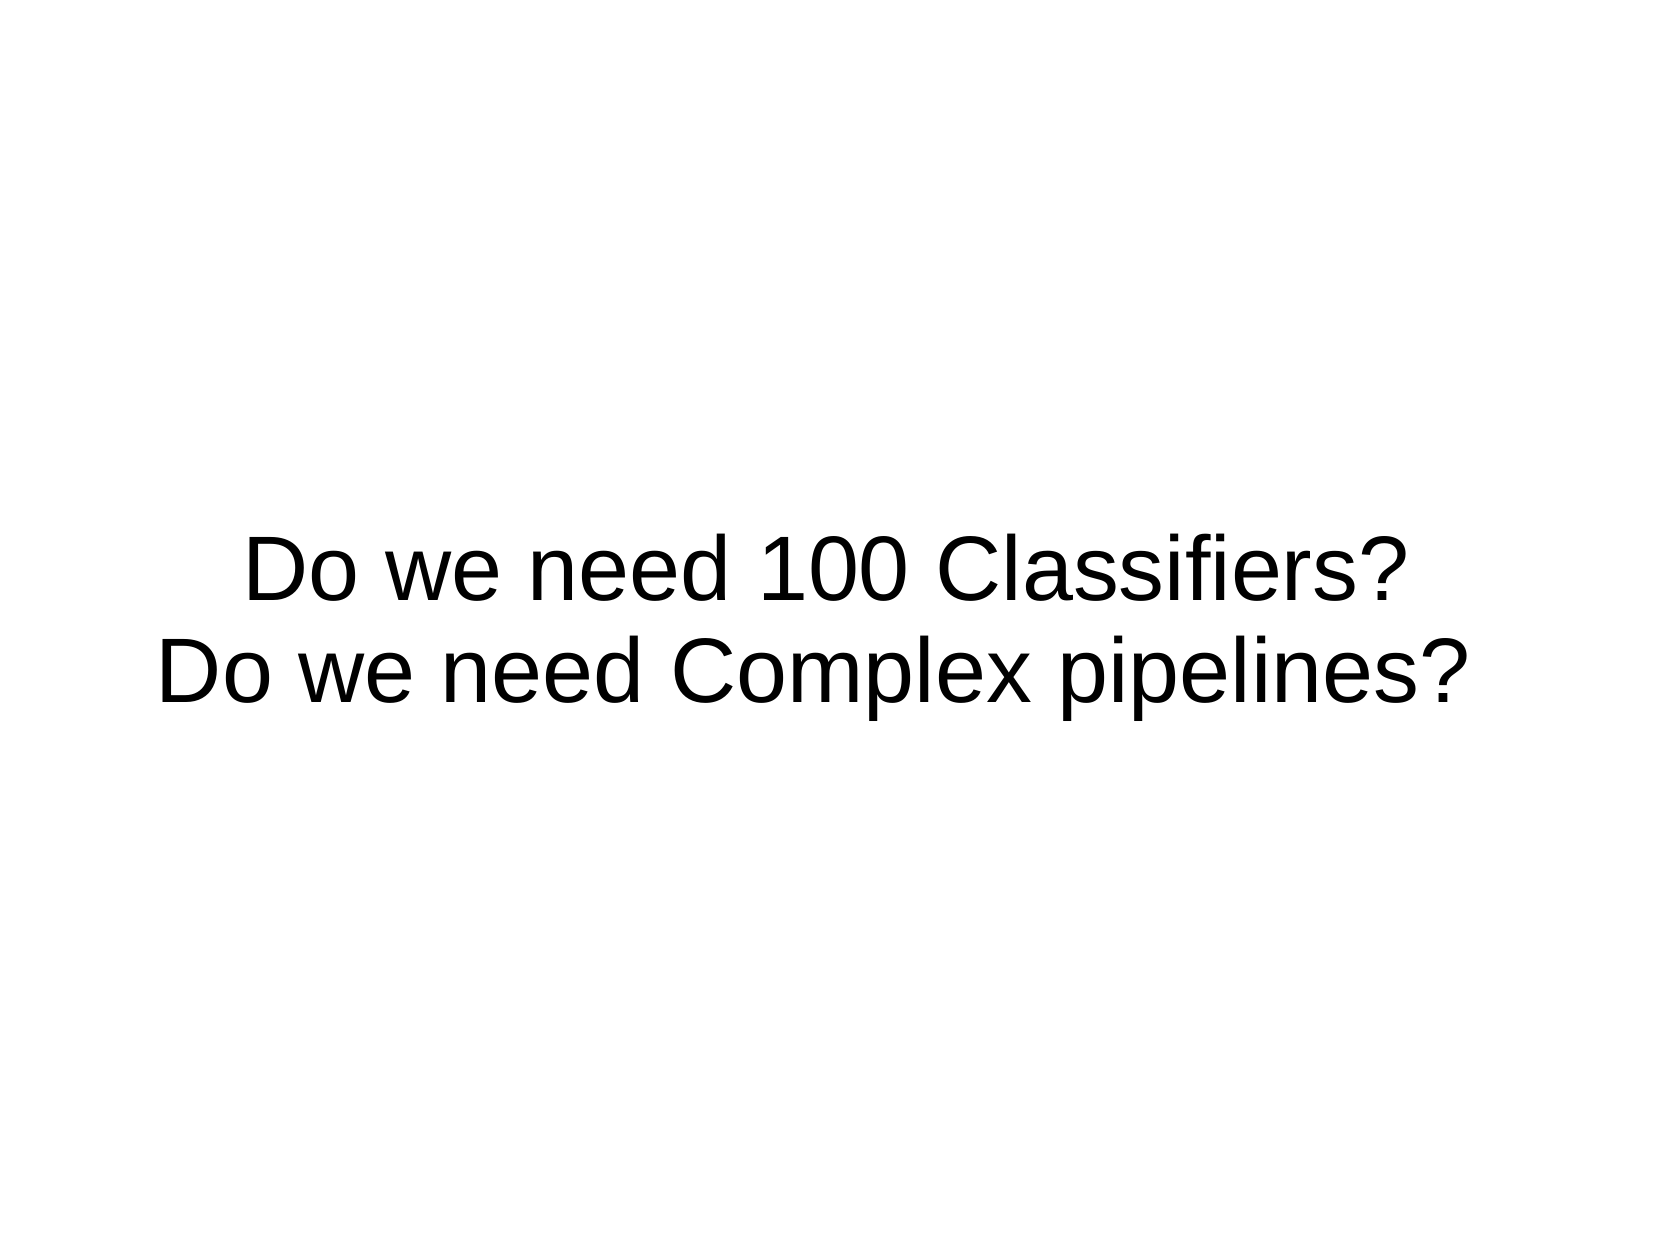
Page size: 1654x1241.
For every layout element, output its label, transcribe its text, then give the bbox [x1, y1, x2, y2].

title Do we need 100 Classifiers? Do we need Complex pipelines? [82, 515, 1571, 724]
